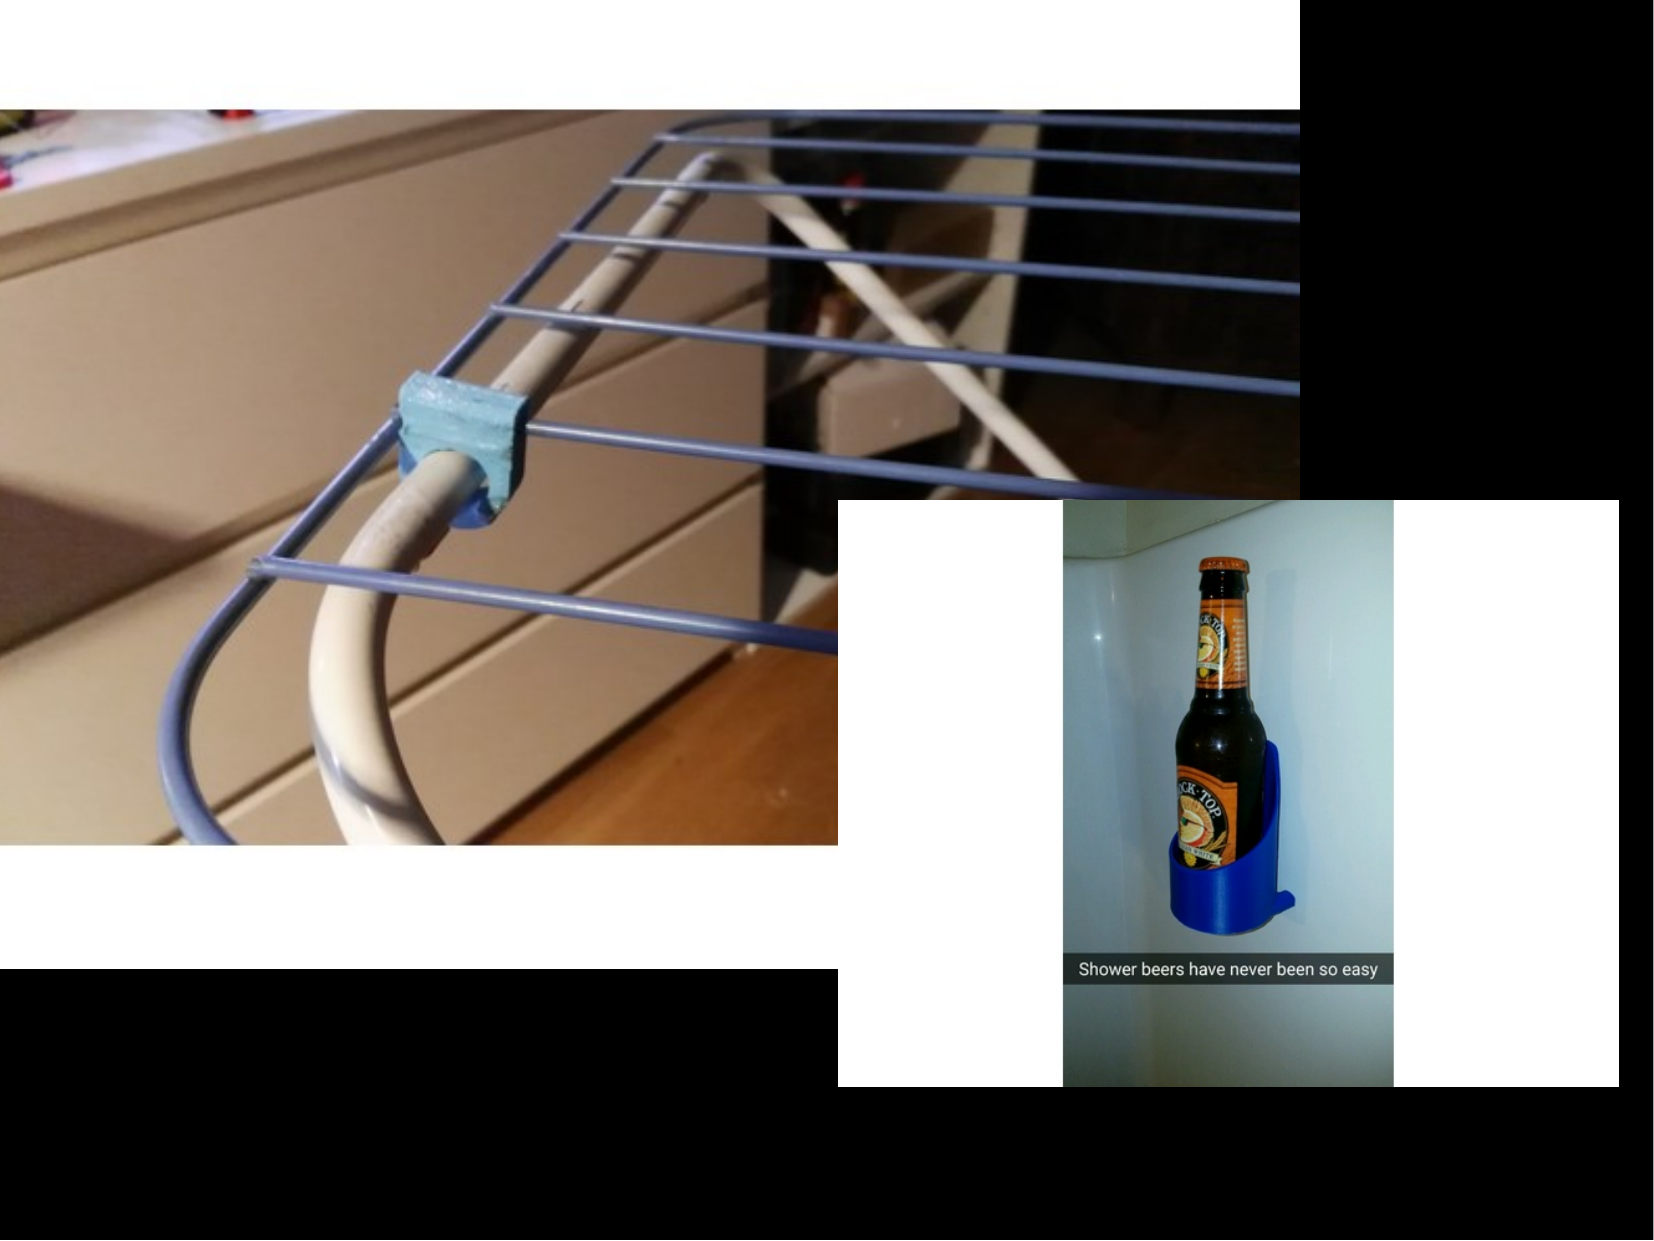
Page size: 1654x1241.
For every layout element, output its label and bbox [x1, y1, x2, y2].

picture [0, 0, 1619, 1087]
